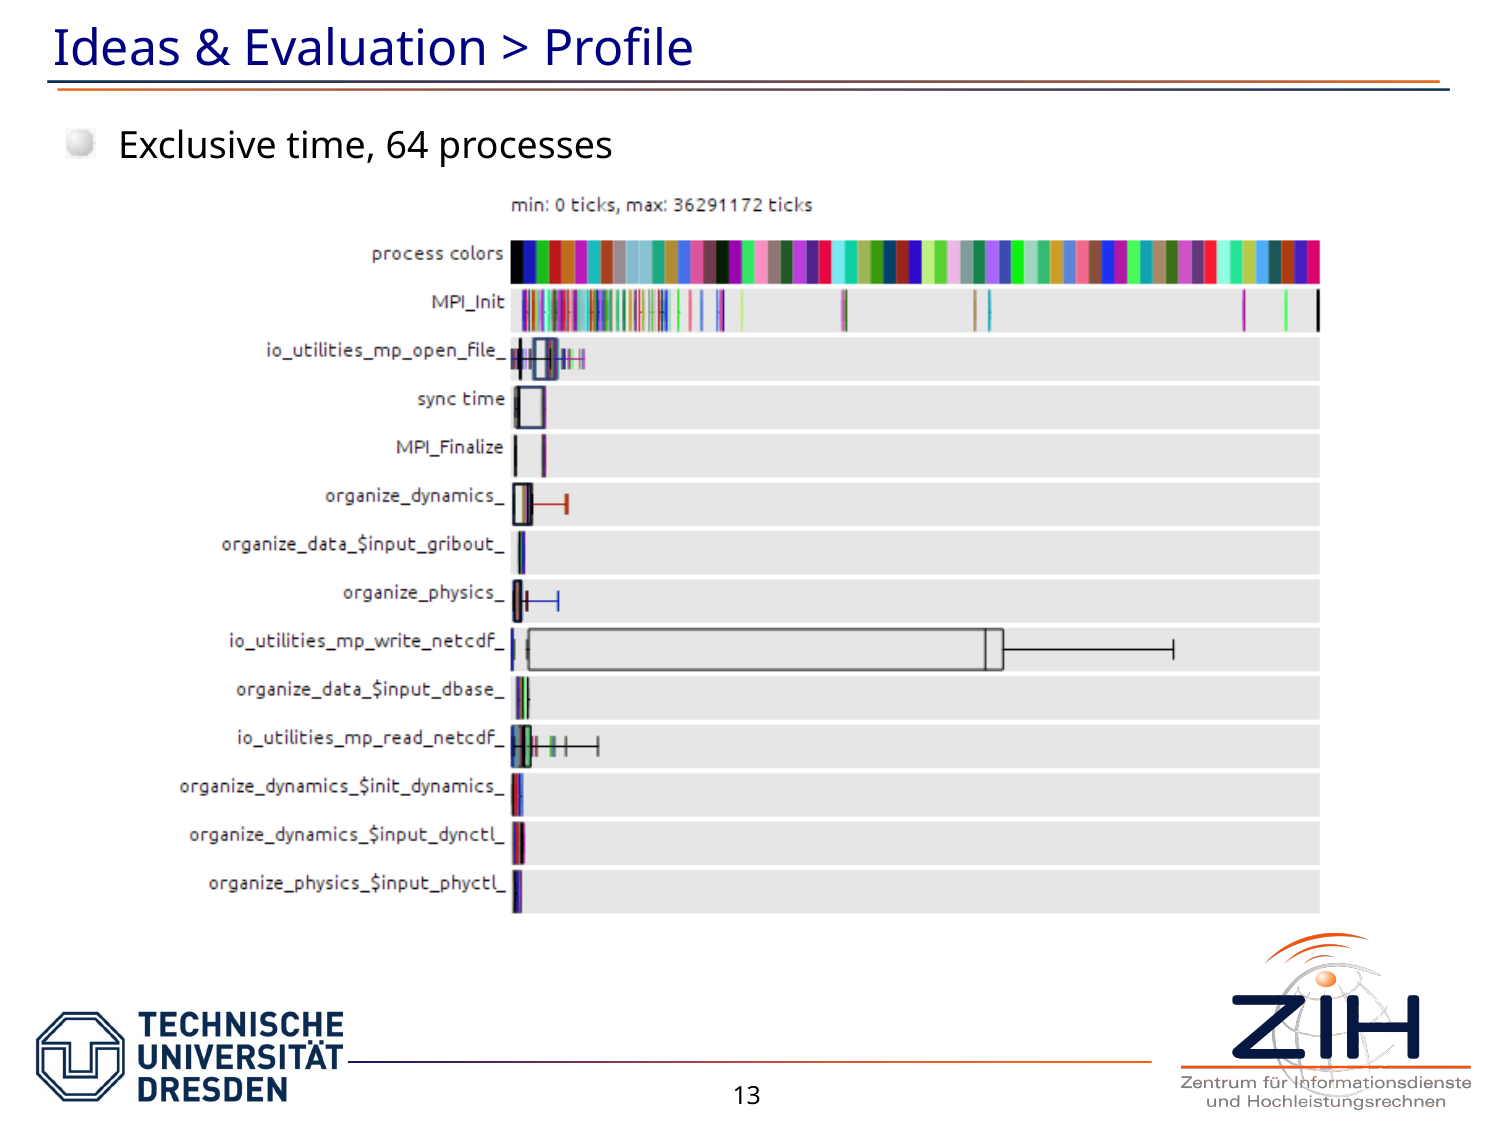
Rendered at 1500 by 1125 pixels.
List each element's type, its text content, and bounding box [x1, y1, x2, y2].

title Ideas & Evaluation > Profile [53, 12, 1453, 81]
picture [1181, 933, 1471, 1110]
picture [176, 189, 1325, 917]
picture [47, 80, 1450, 91]
picture [35, 1011, 343, 1102]
list Exclusive time, 64 processes [29, 118, 1418, 771]
